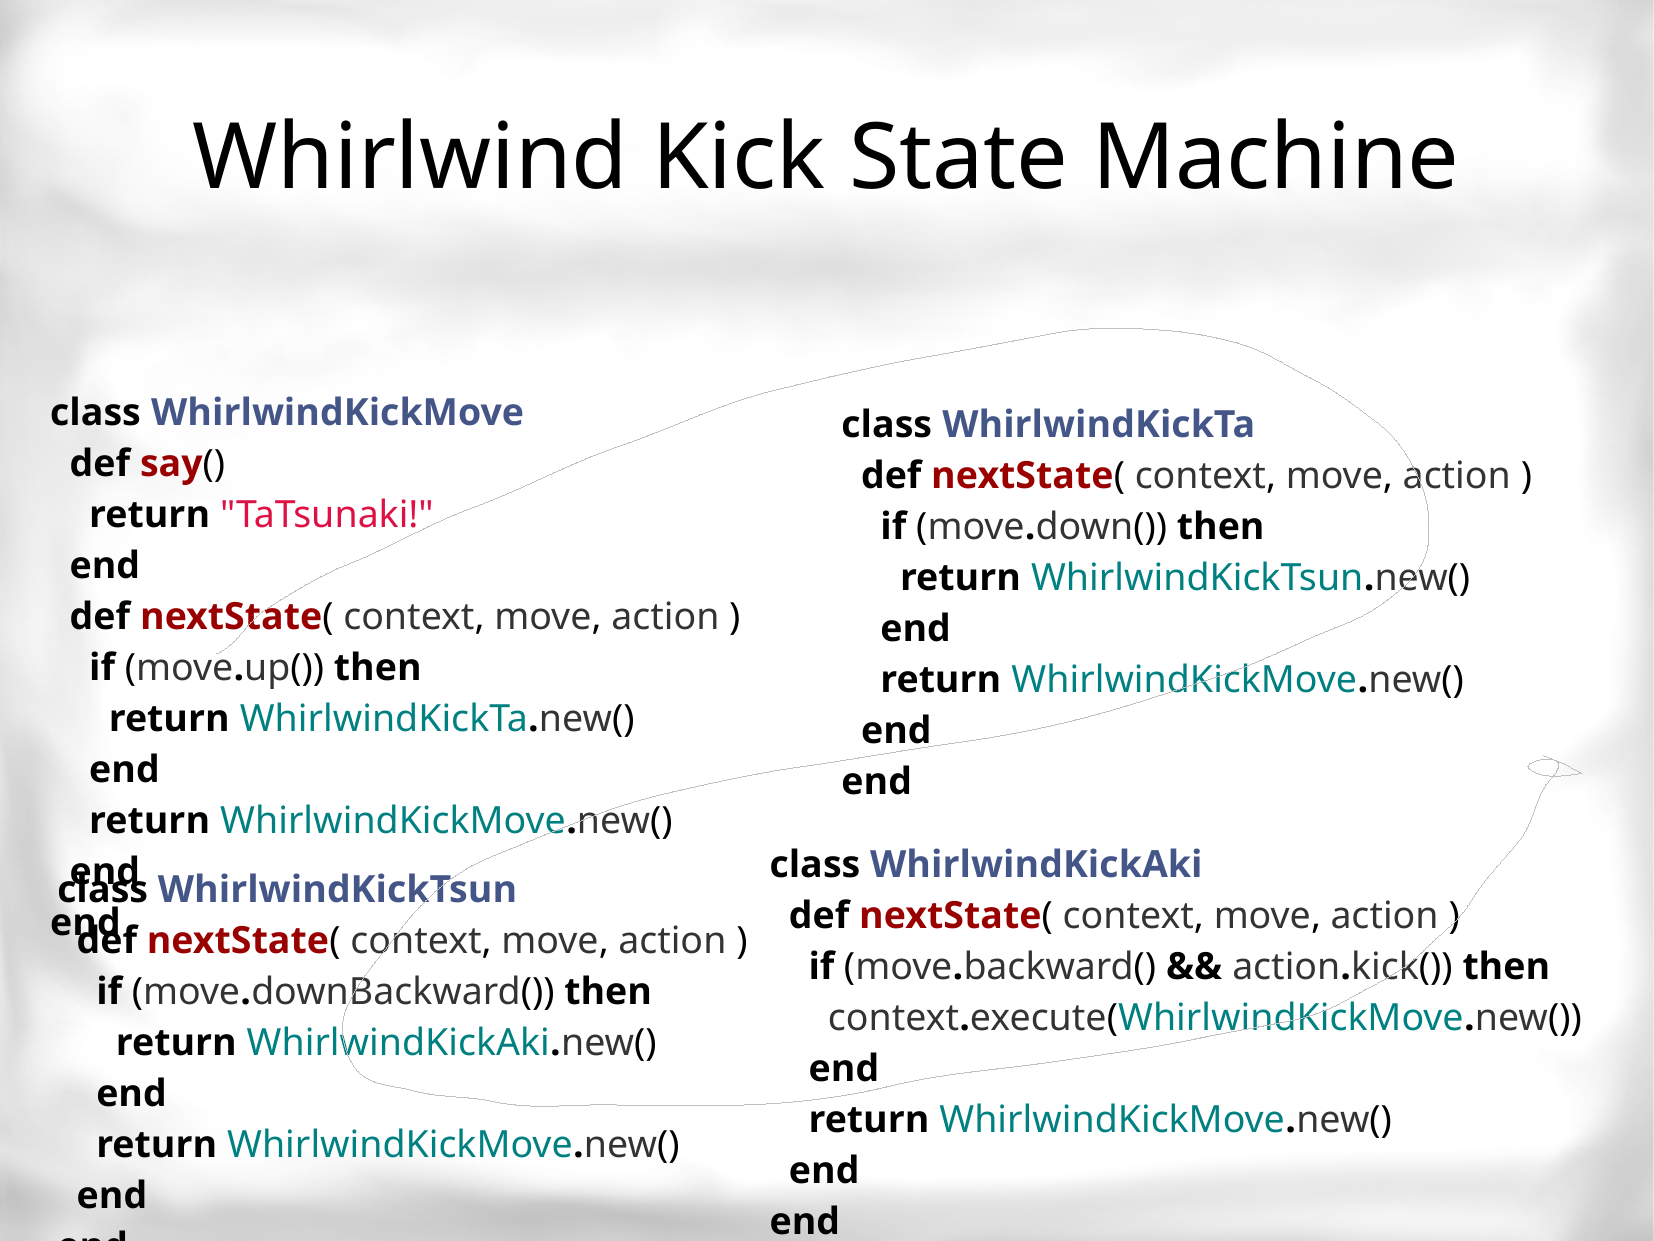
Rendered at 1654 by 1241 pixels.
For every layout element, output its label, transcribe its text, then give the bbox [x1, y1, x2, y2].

text_box class WhirlwindKickTa def nextState( context, move, action ) if (move.down()) then return WhirlwindKickTsun.new() end return WhirlwindKickMove.new() end end [826, 389, 1529, 741]
picture [0, 0, 1654, 1241]
text_box class WhirlwindKickTsun def nextState( context, move, action ) if (move.downBackward()) then return WhirlwindKickAki.new() end return WhirlwindKickMove.new() end end [42, 855, 745, 1207]
title Whirlwind Kick State Machine [82, 49, 1571, 257]
text_box class WhirlwindKickAki def nextState( context, move, action ) if (move.backward() && action.kick()) then context.execute(WhirlwindKickMove.new()) end return WhirlwindKickMove.new() end end [754, 829, 1582, 1182]
text_box class WhirlwindKickMove def say() return "TaTsunaki!" end def nextState( context, move, action ) if (move.up()) then return WhirlwindKickTa.new() end return WhirlwindKickMove.new() end end [35, 377, 738, 856]
